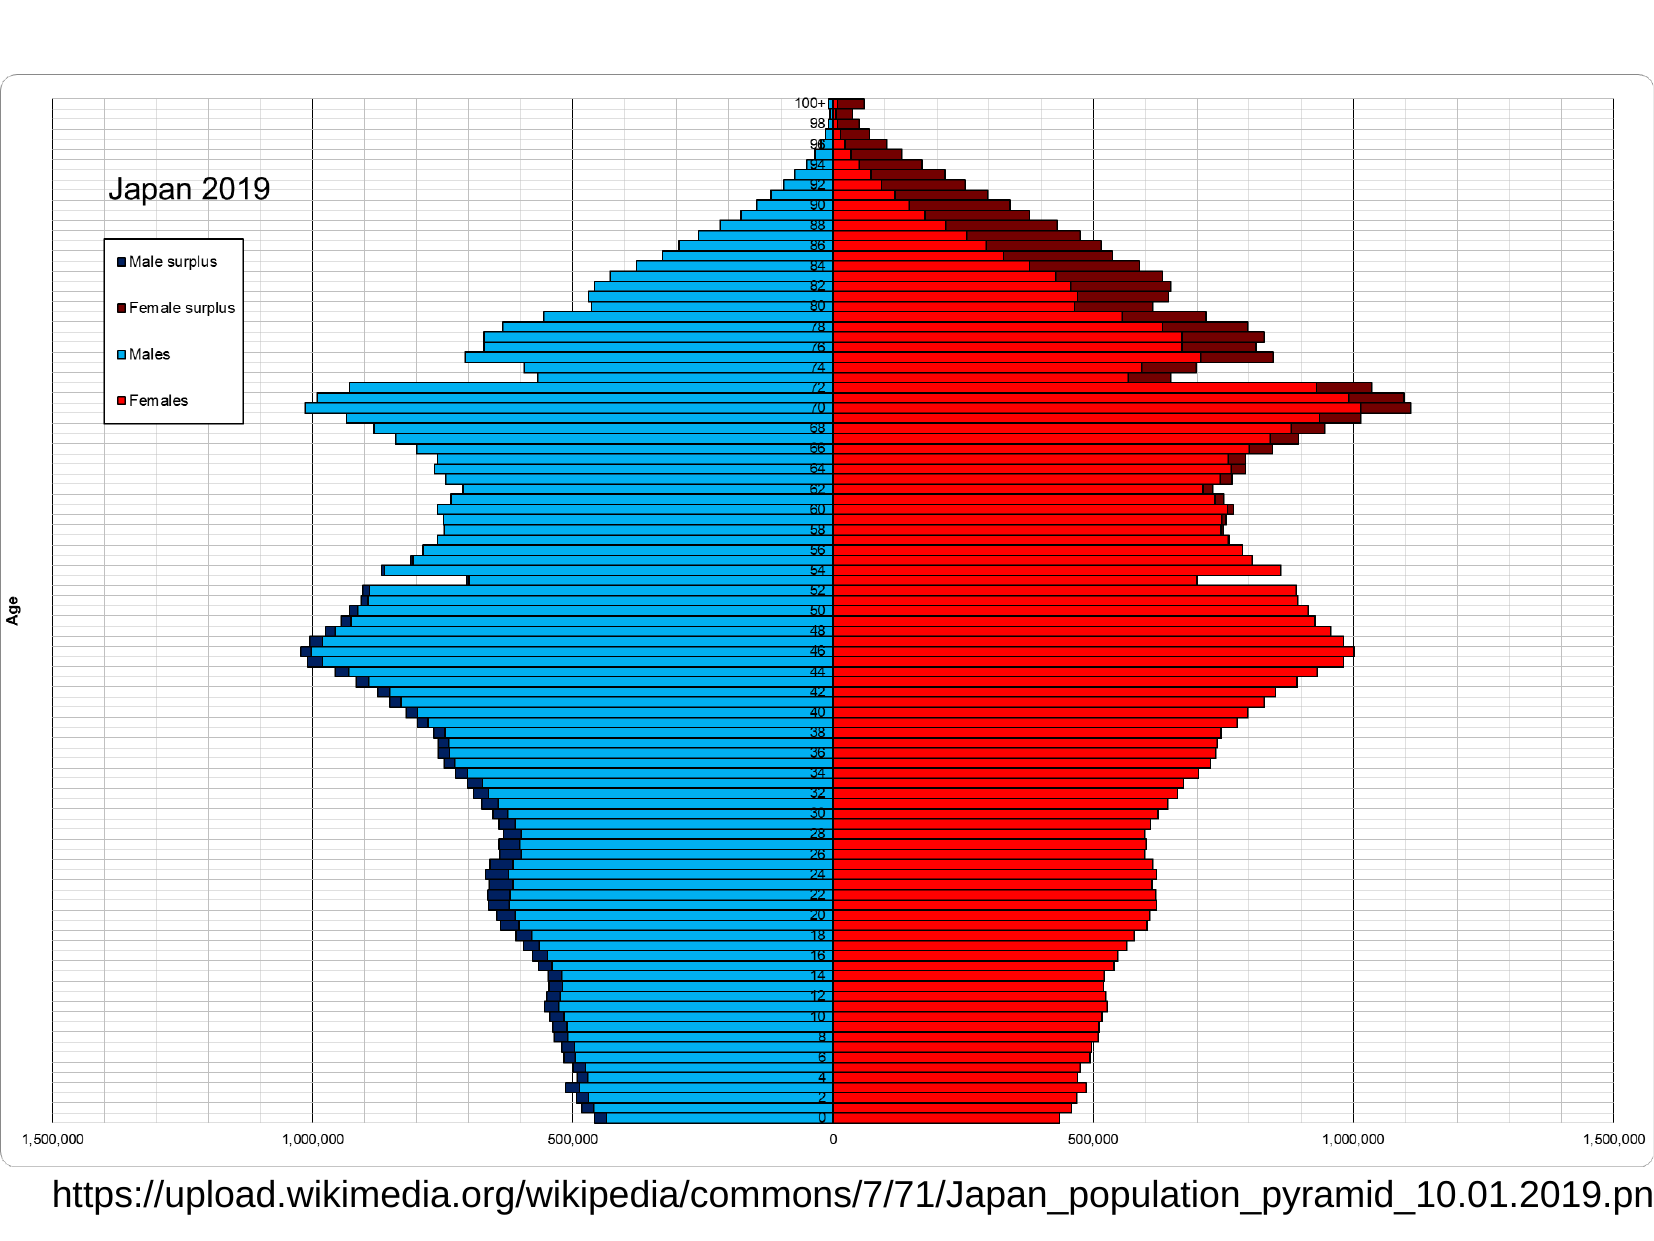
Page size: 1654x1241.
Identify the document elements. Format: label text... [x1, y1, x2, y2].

picture [0, 74, 1654, 1167]
text_box https://upload.wikimedia.org/wikipedia/commons/7/71/Japan_population_pyramid_10.01.2019.png [37, 1166, 1654, 1224]
